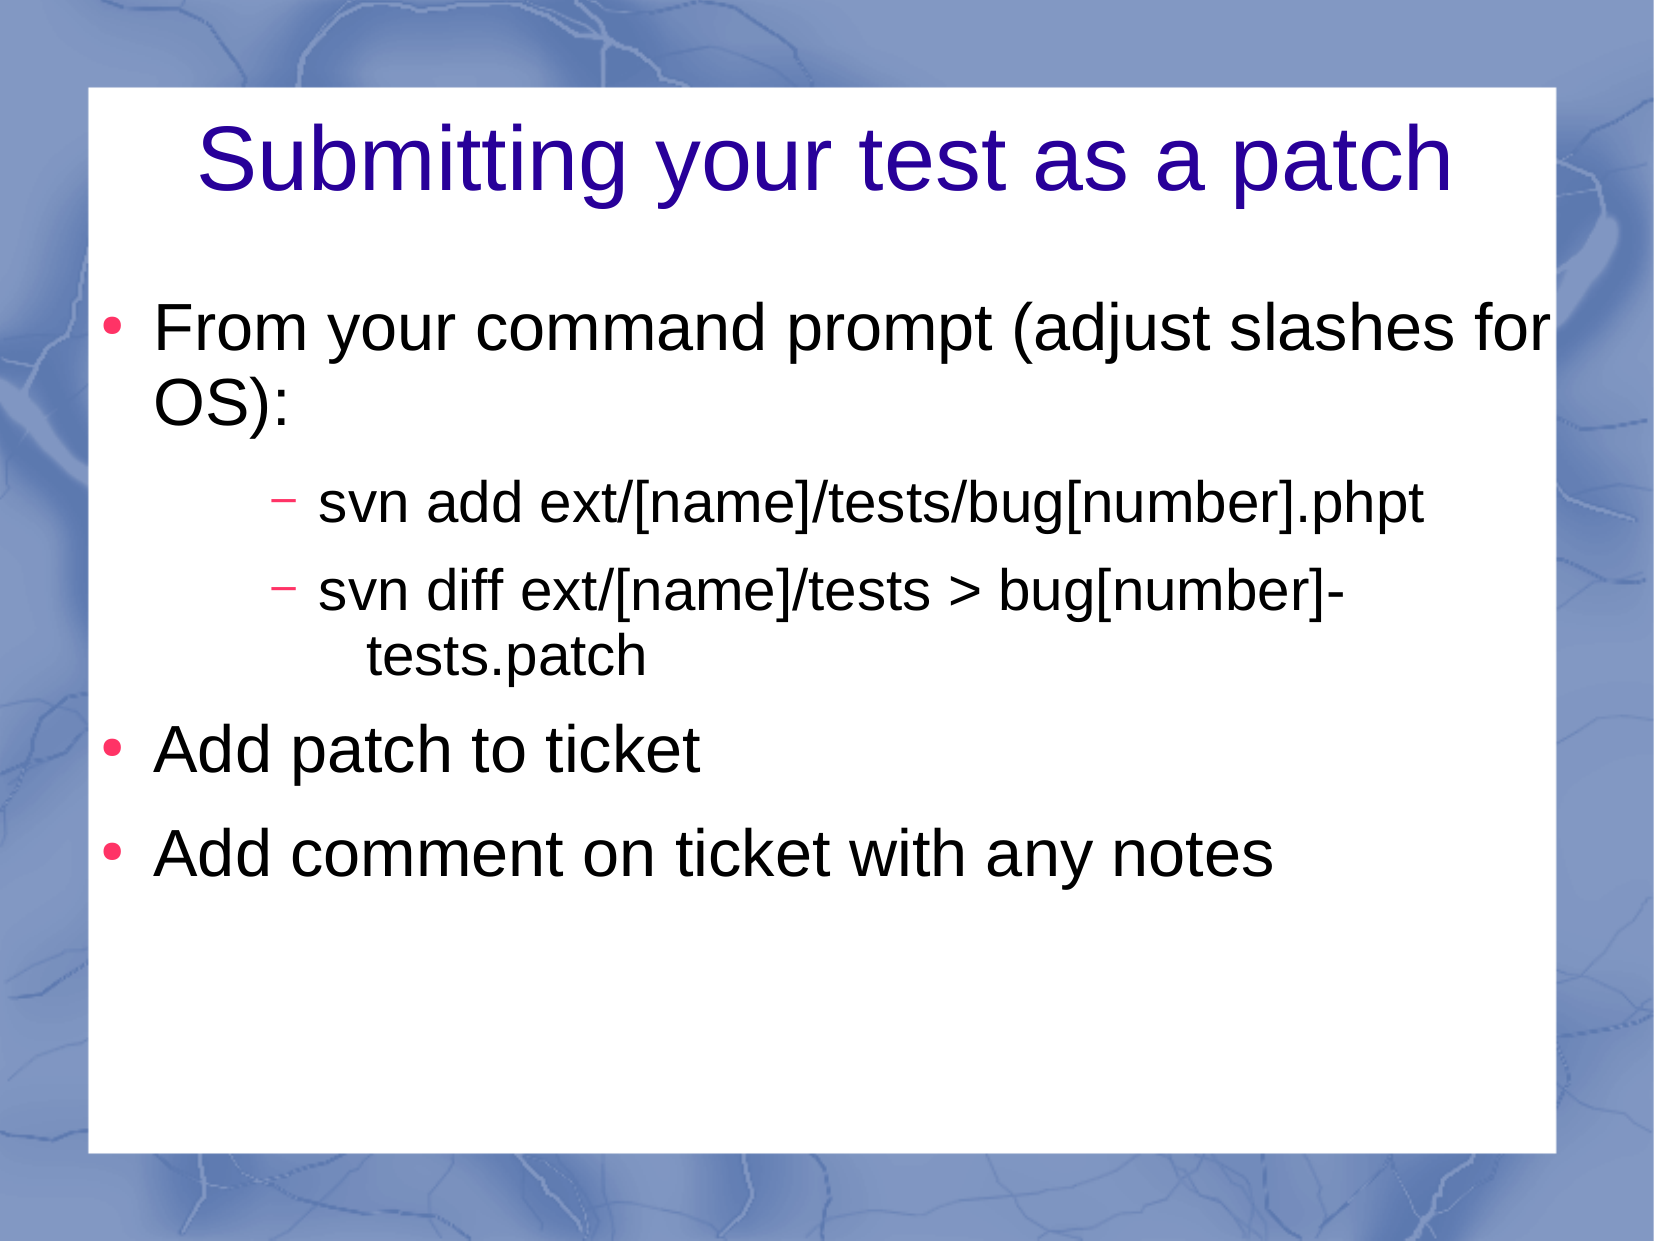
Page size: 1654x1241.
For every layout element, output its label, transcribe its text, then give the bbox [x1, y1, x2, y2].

title Submitting your test as a patch [82, 62, 1571, 256]
picture [0, 0, 1654, 1241]
list From your command prompt (adjust slashes for OS): svn add ext/[name]/tests/bug[number].phpt svn diff ext/[name]/tests > bug[number]-tests.patch Add patch to ticket Add comment on ticket with any notes [82, 290, 1571, 1094]
